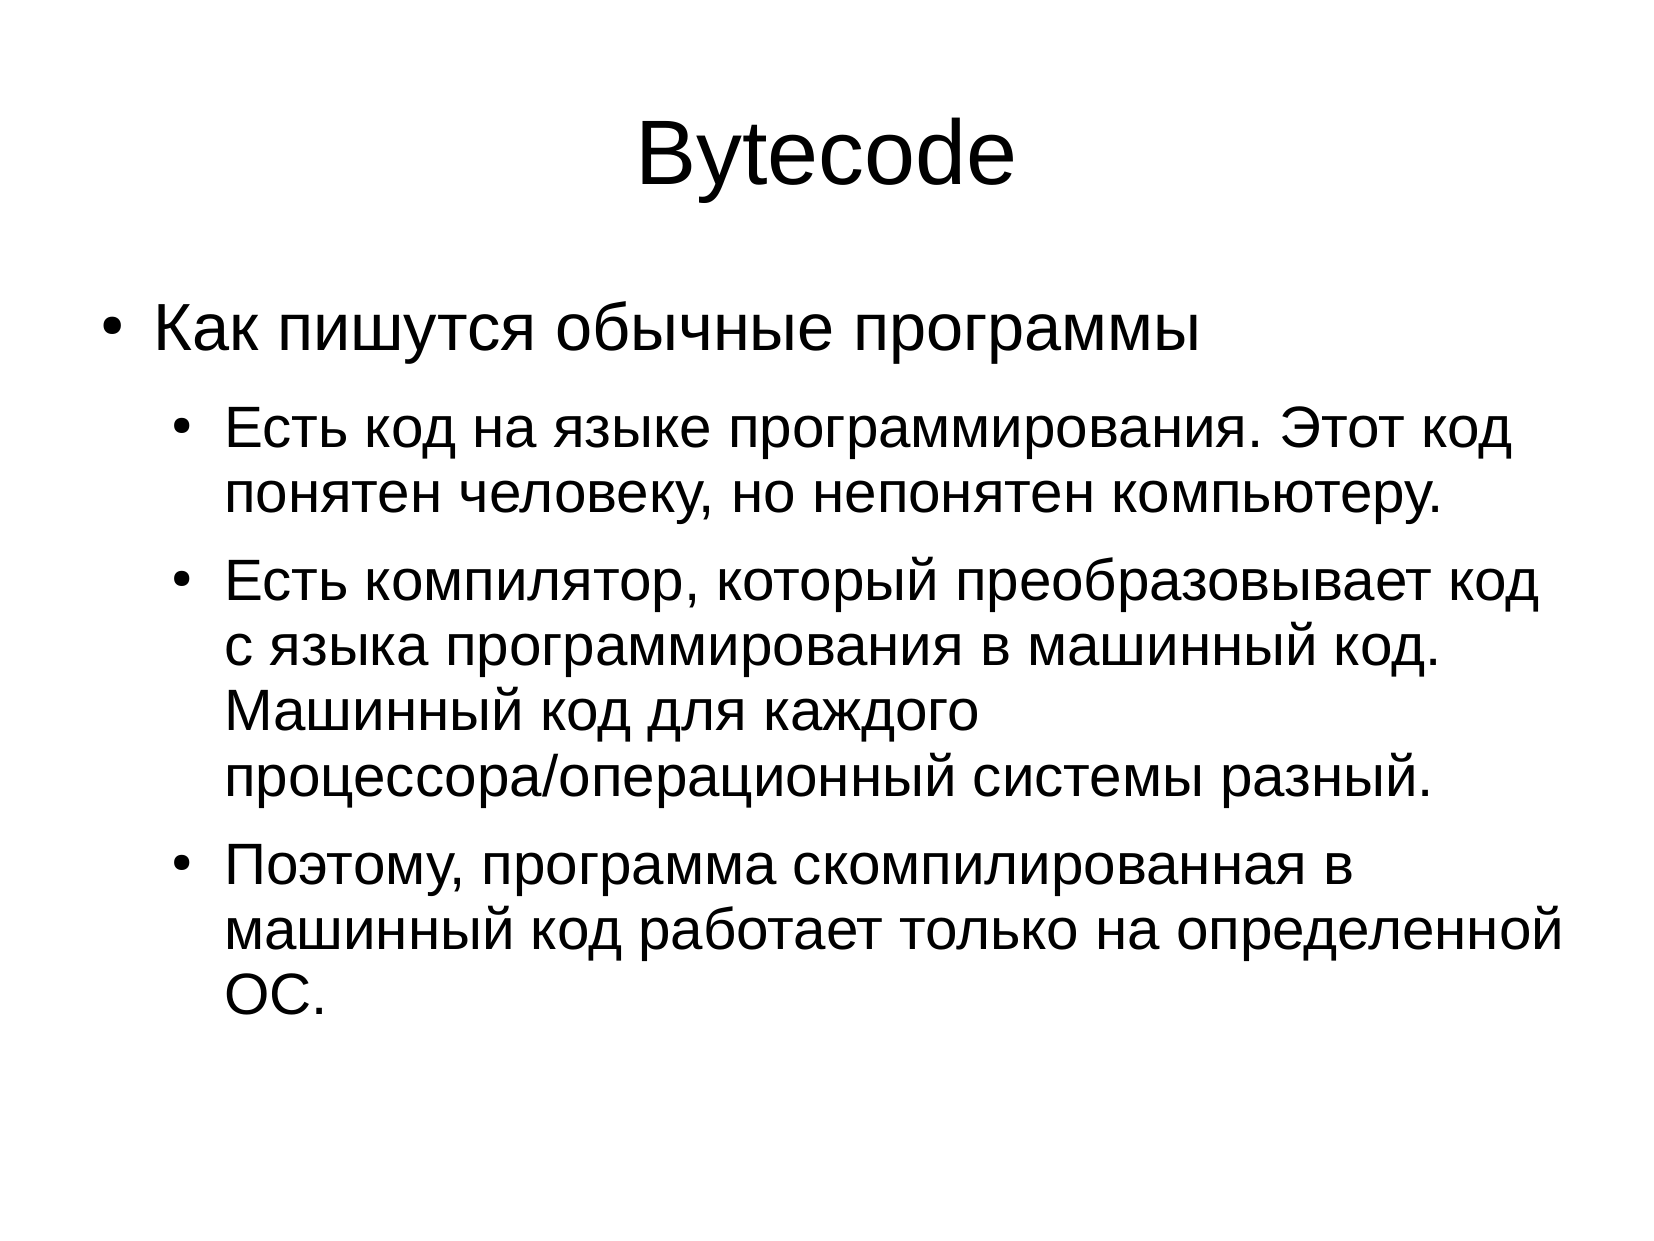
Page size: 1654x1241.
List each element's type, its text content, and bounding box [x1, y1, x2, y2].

title Bytecode [82, 49, 1571, 257]
list Как пишутся обычные программы Есть код на языке программирования. Этот код понятен человеку, но непонятен компьютеру. Есть компилятор, который преобразовывает код с языка программирования в машинный код. Машинный код для каждого процессора/операционный системы разный. Поэтому, программа скомпилированная в машинный код работает только на определенной ОС. [82, 290, 1571, 1025]
